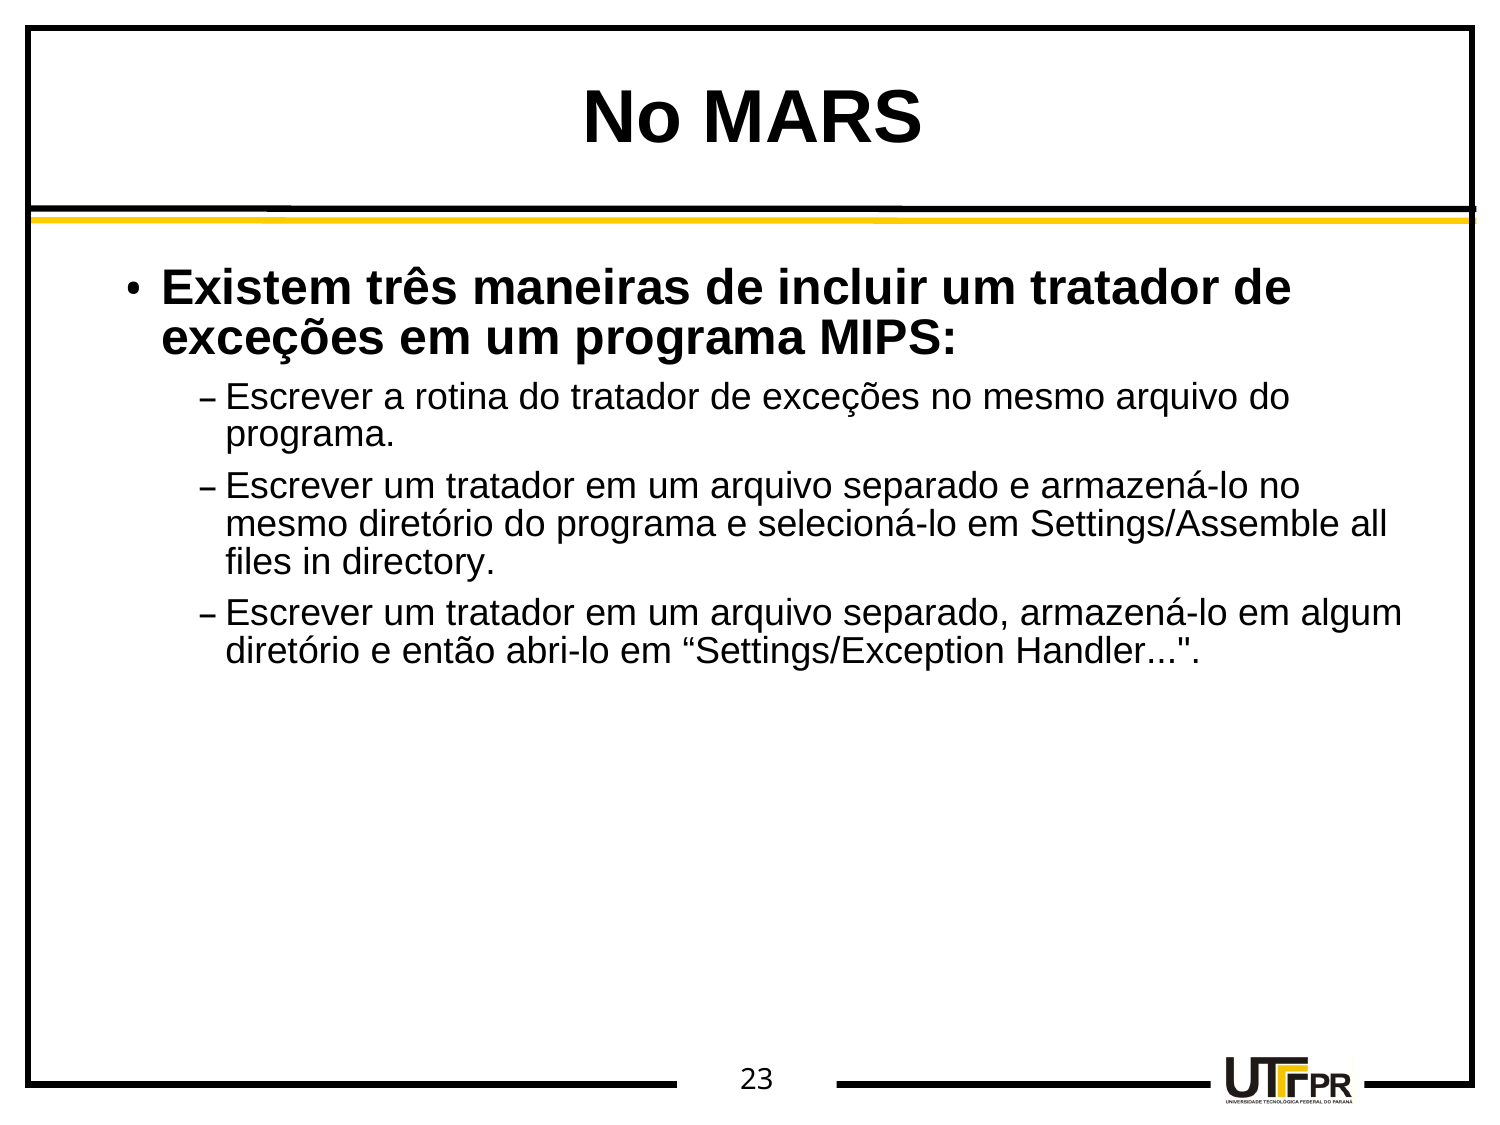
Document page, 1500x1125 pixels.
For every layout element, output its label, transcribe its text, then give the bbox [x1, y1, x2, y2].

picture [1225, 1057, 1353, 1104]
title No MARS [29, 29, 1477, 207]
list Existem três maneiras de incluir um tratador de exceções em um programa MIPS: Escrever a rotina do tratador de exceções no mesmo arquivo do programa. Escrever um tratador em um arquivo separado e armazená-lo no mesmo diretório do programa e selecioná-lo em Settings/Assemble all files in directory. Escrever um tratador em um arquivo separado, armazená-lo em algum diretório e então abri-lo em “Settings/Exception Handler...". [72, 257, 1428, 1027]
